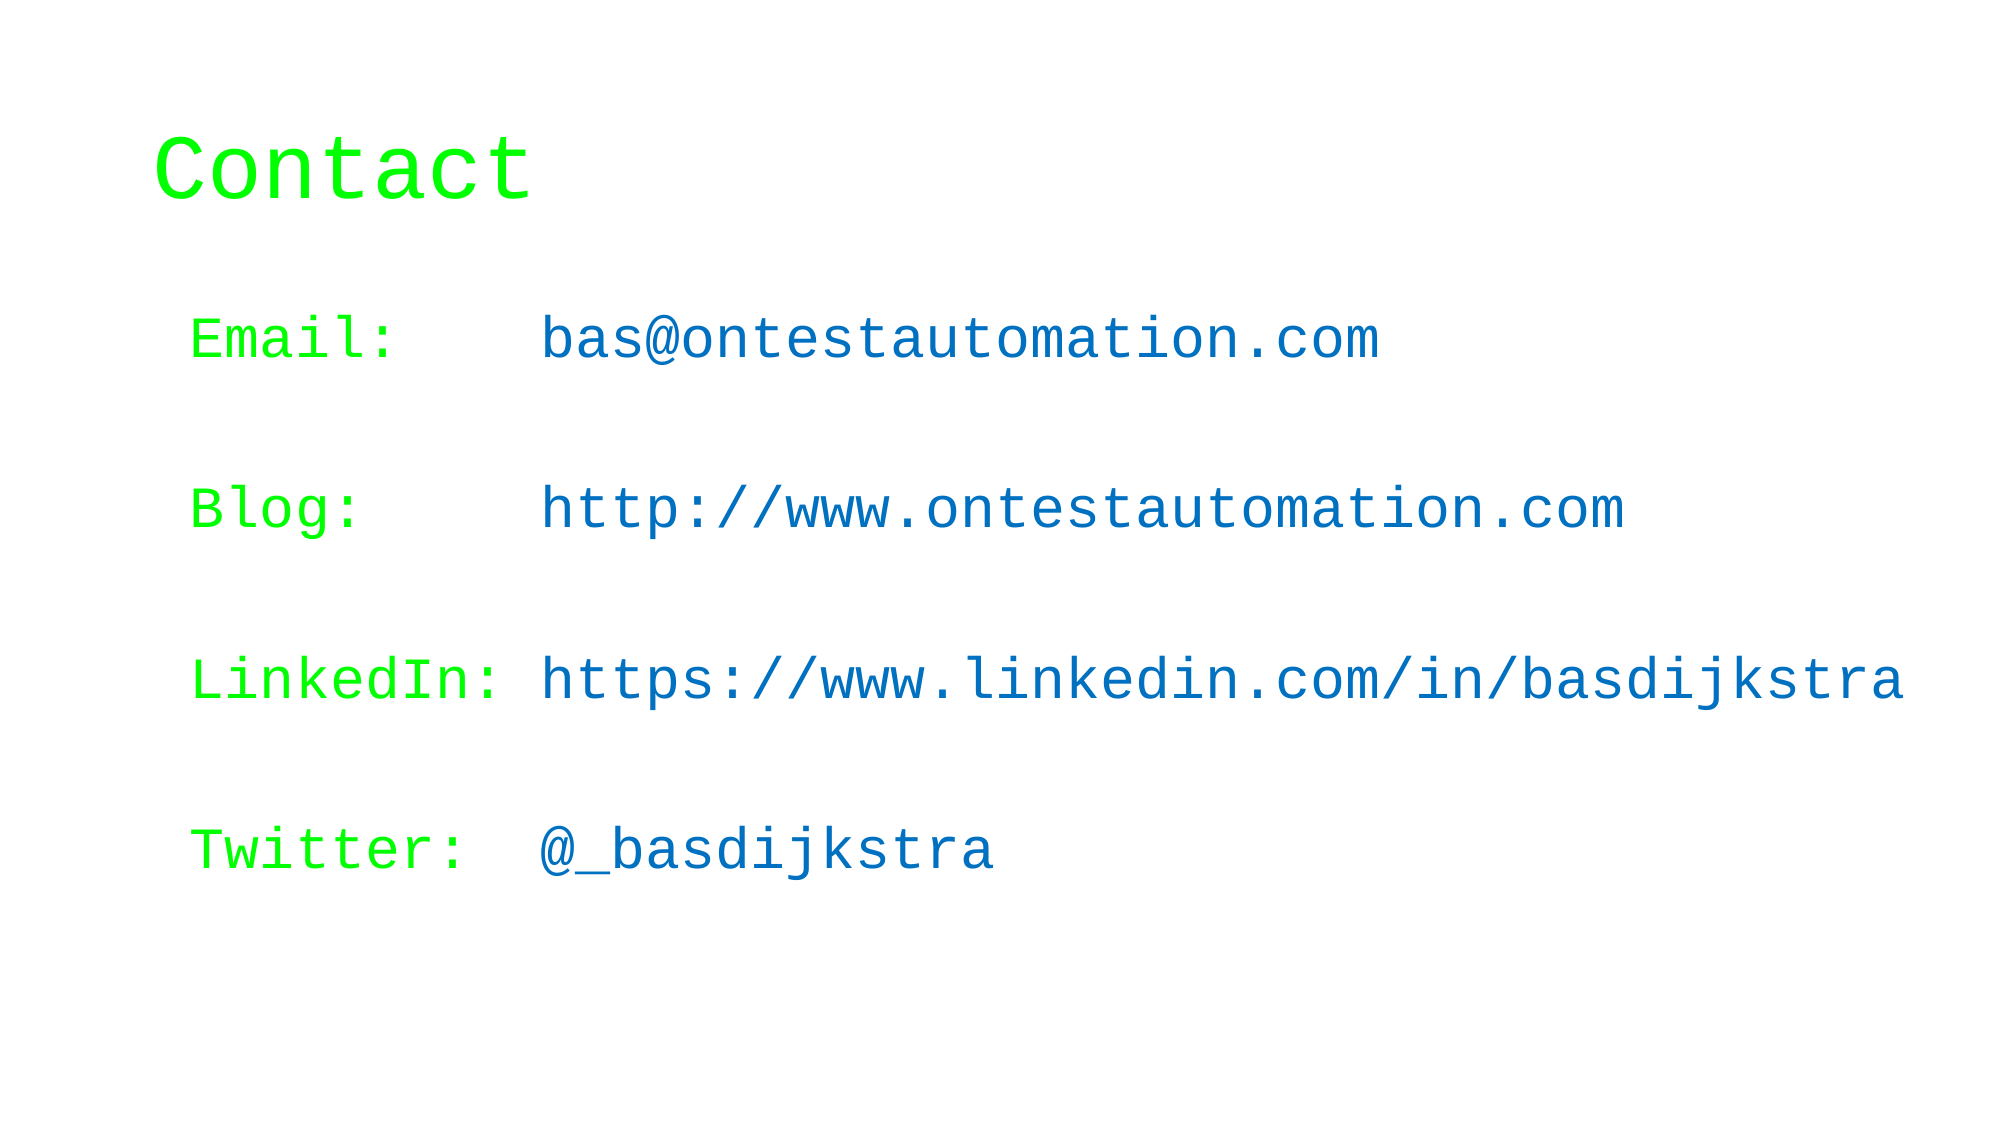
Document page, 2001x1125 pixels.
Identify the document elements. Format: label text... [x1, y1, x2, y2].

title Contact [137, 59, 1863, 278]
list Email: bas@ontestautomation.com Blog: http://www.ontestautomation.com LinkedIn: https://www.linkedin.com/in/basdijkstra Twitter: @_basdijkstra [137, 299, 1967, 1014]
